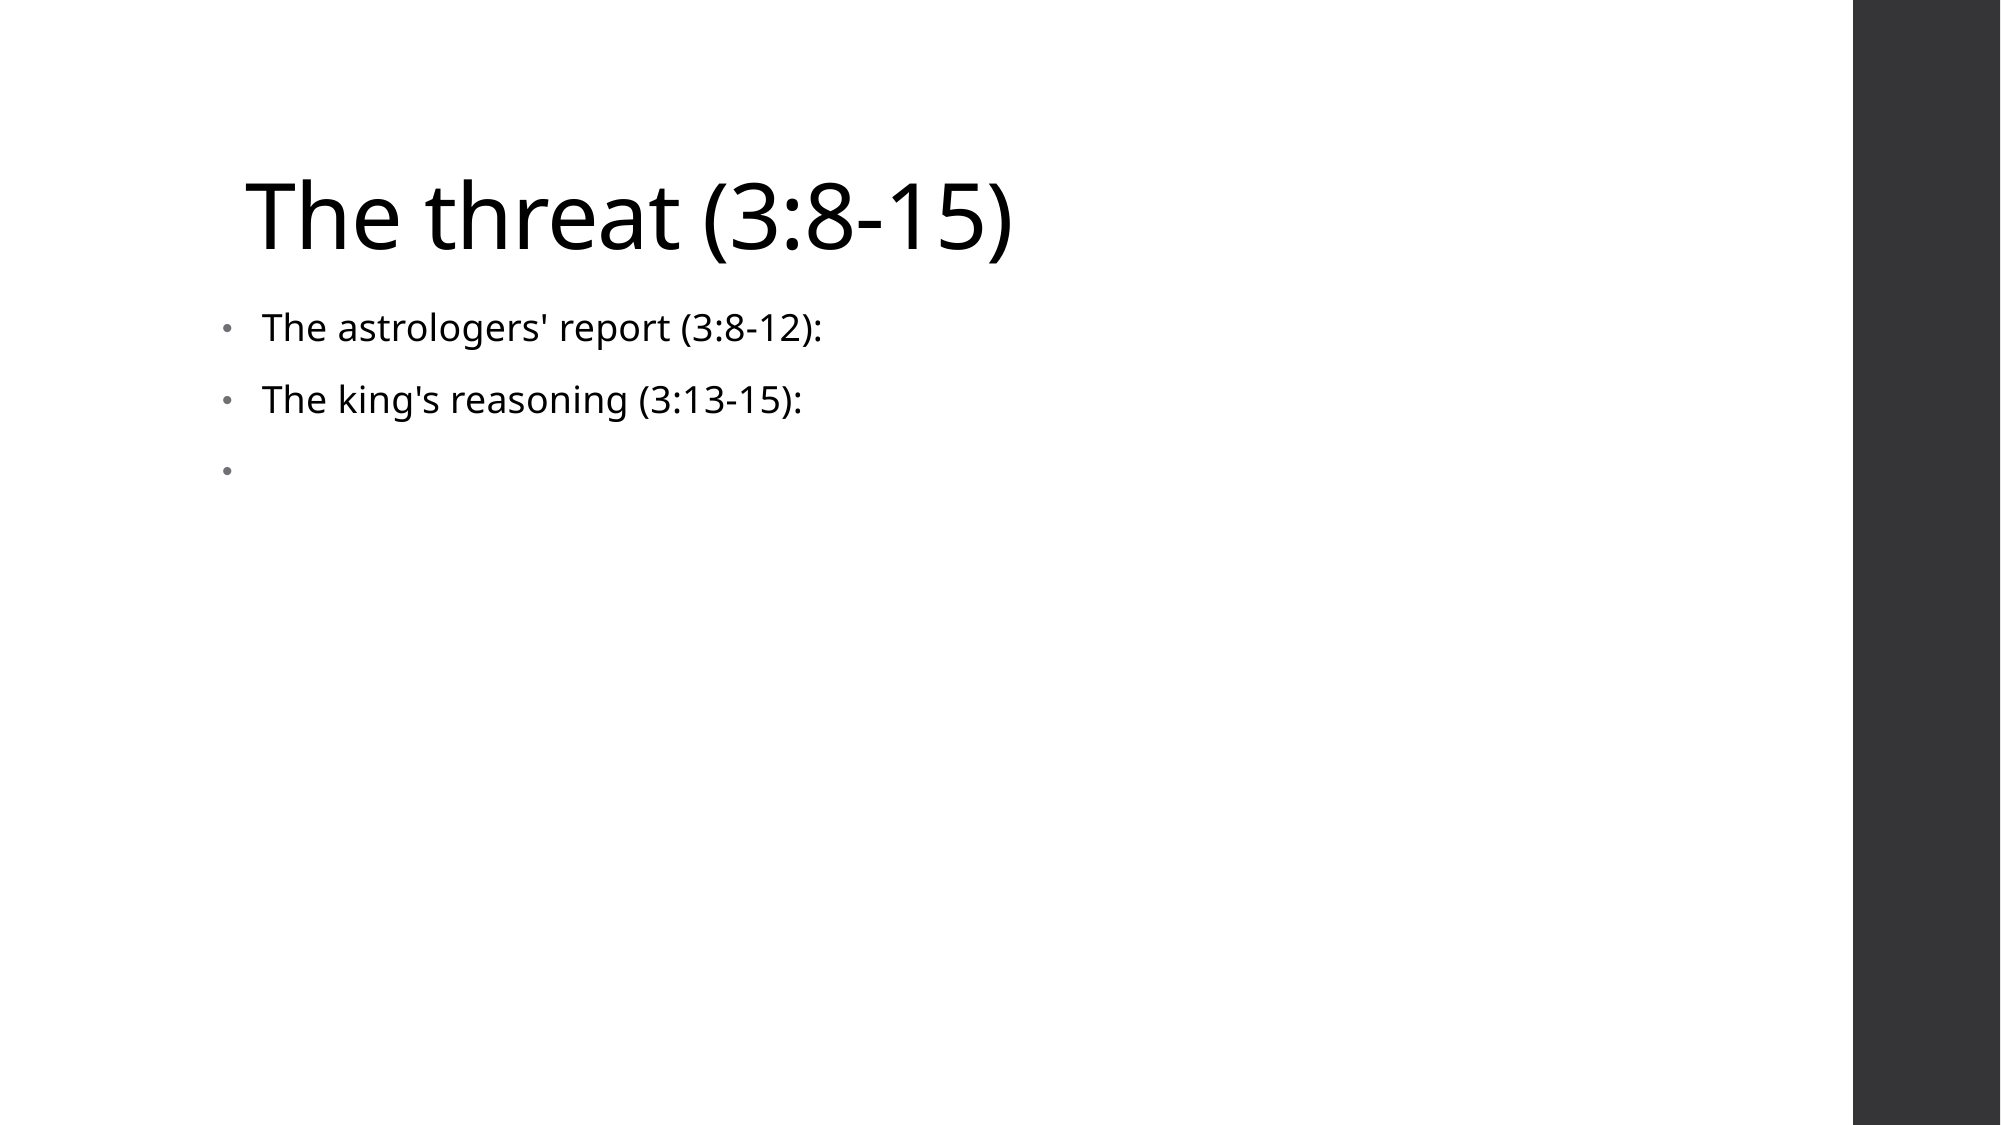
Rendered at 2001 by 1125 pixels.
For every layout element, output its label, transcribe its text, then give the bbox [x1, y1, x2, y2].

title The threat (3:8-15) [206, 60, 1797, 278]
list The astrologers' report (3:8-12): The king's reasoning (3:13-15): [206, 299, 1617, 1014]
